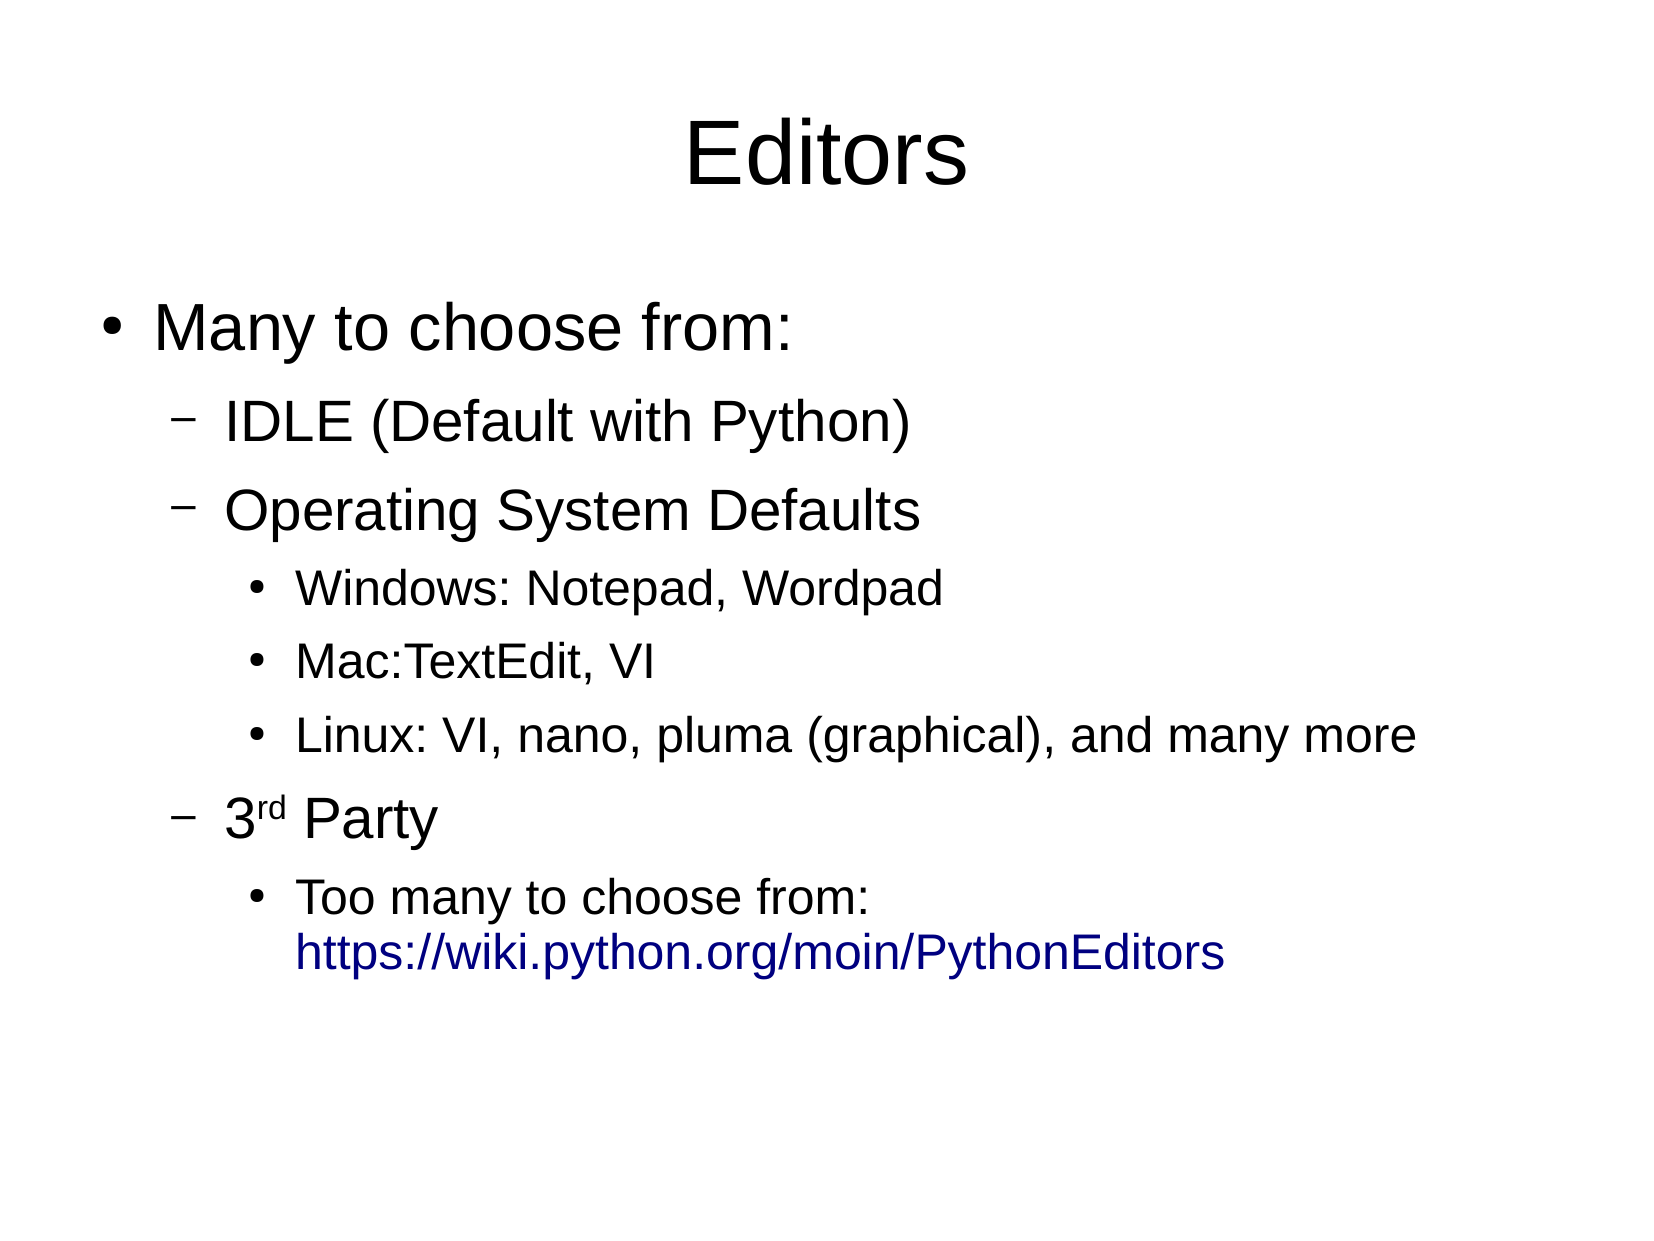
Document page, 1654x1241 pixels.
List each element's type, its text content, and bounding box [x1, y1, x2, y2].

title Editors [82, 49, 1571, 257]
list Many to choose from: IDLE (Default with Python) Operating System Defaults Windows: Notepad, Wordpad Mac:TextEdit, VI Linux: VI, nano, pluma (graphical), and many more 3rd Party Too many to choose from: https://wiki.python.org/moin/PythonEditors [82, 290, 1571, 1010]
